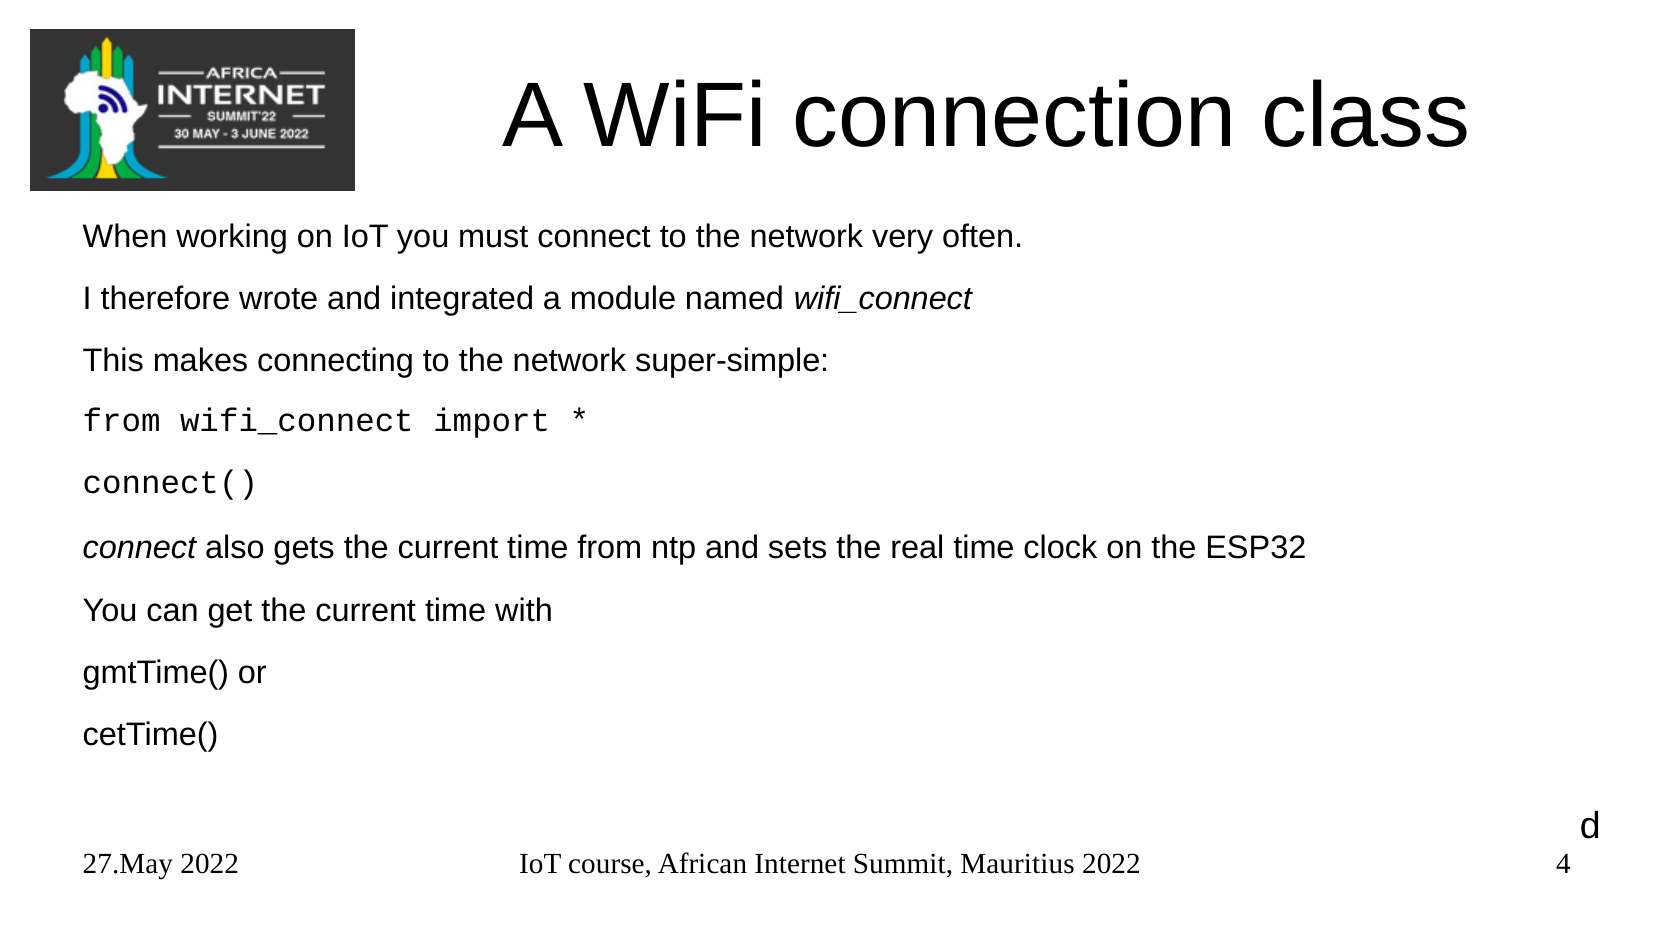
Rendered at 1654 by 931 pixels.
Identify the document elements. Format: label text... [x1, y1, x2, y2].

list When working on IoT you must connect to the network very often. I therefore wrote and integrated a module named wifi_connect This makes connecting to the network super-simple: from wifi_connect import * connect() connect also gets the current time from ntp and sets the real time clock on the ESP32 You can get the current time with gmtTime() or cetTime() [82, 217, 1571, 758]
title A WiFi connection class [403, 37, 1571, 193]
text_box d [1564, 797, 1616, 855]
picture [30, 29, 355, 191]
